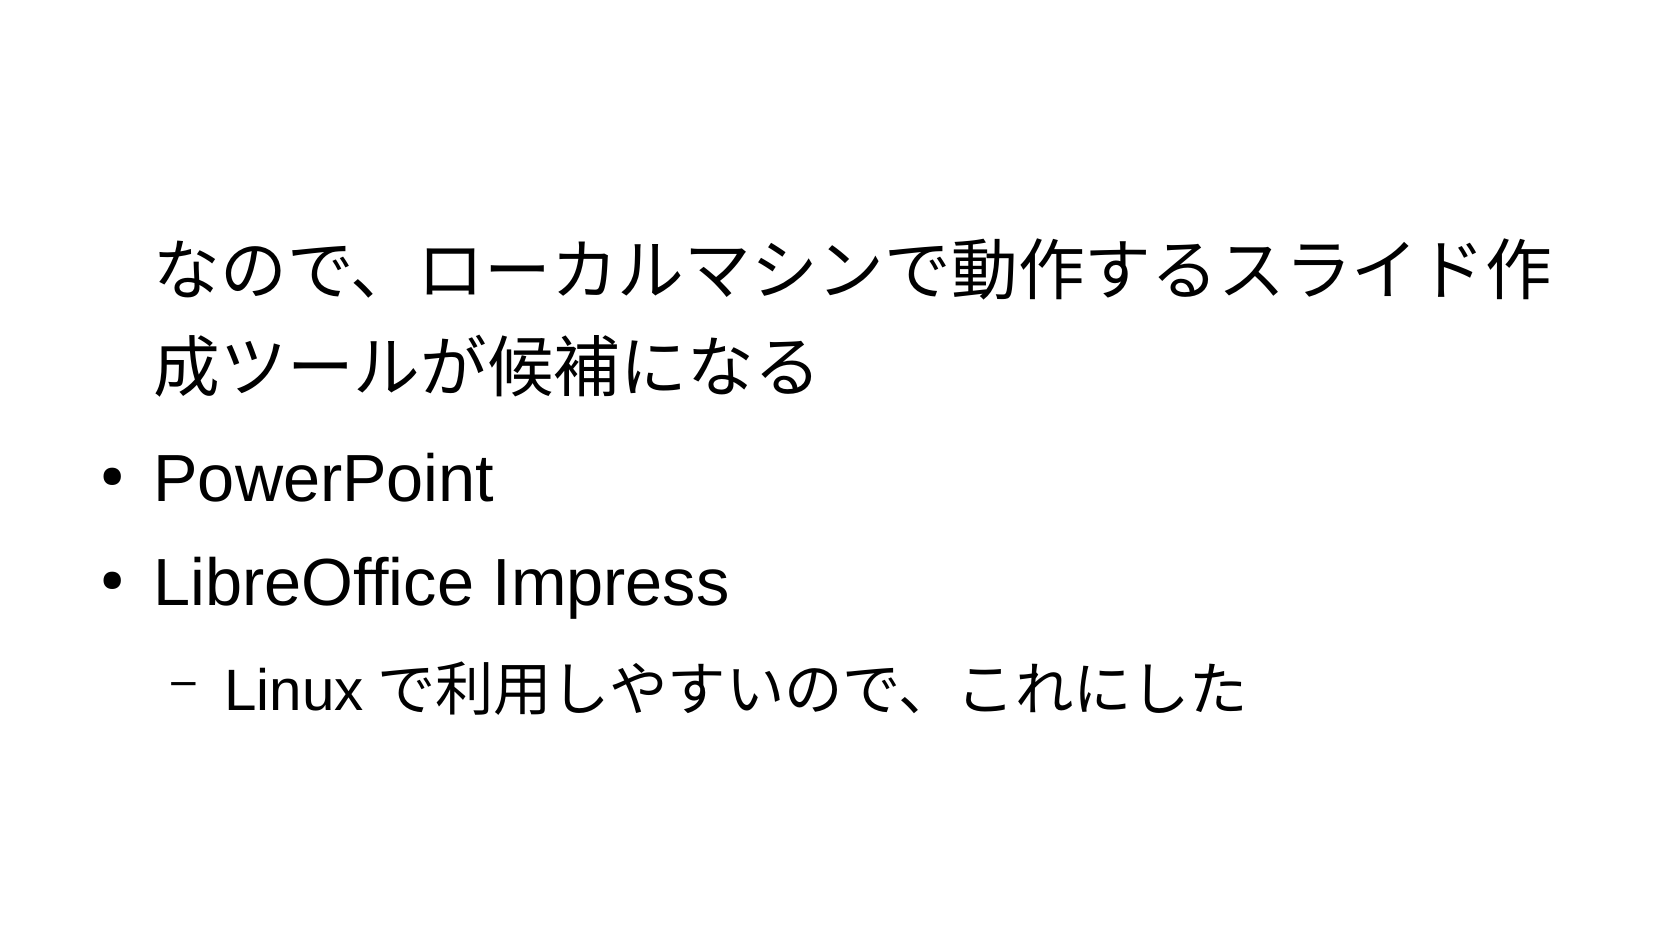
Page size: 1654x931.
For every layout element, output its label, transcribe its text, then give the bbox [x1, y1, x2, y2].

list なので、ローカルマシンで動作するスライド作成ツールが候補になる PowerPoint LibreOffice Impress Linuxで利用しやすいので、これにした [82, 217, 1571, 758]
